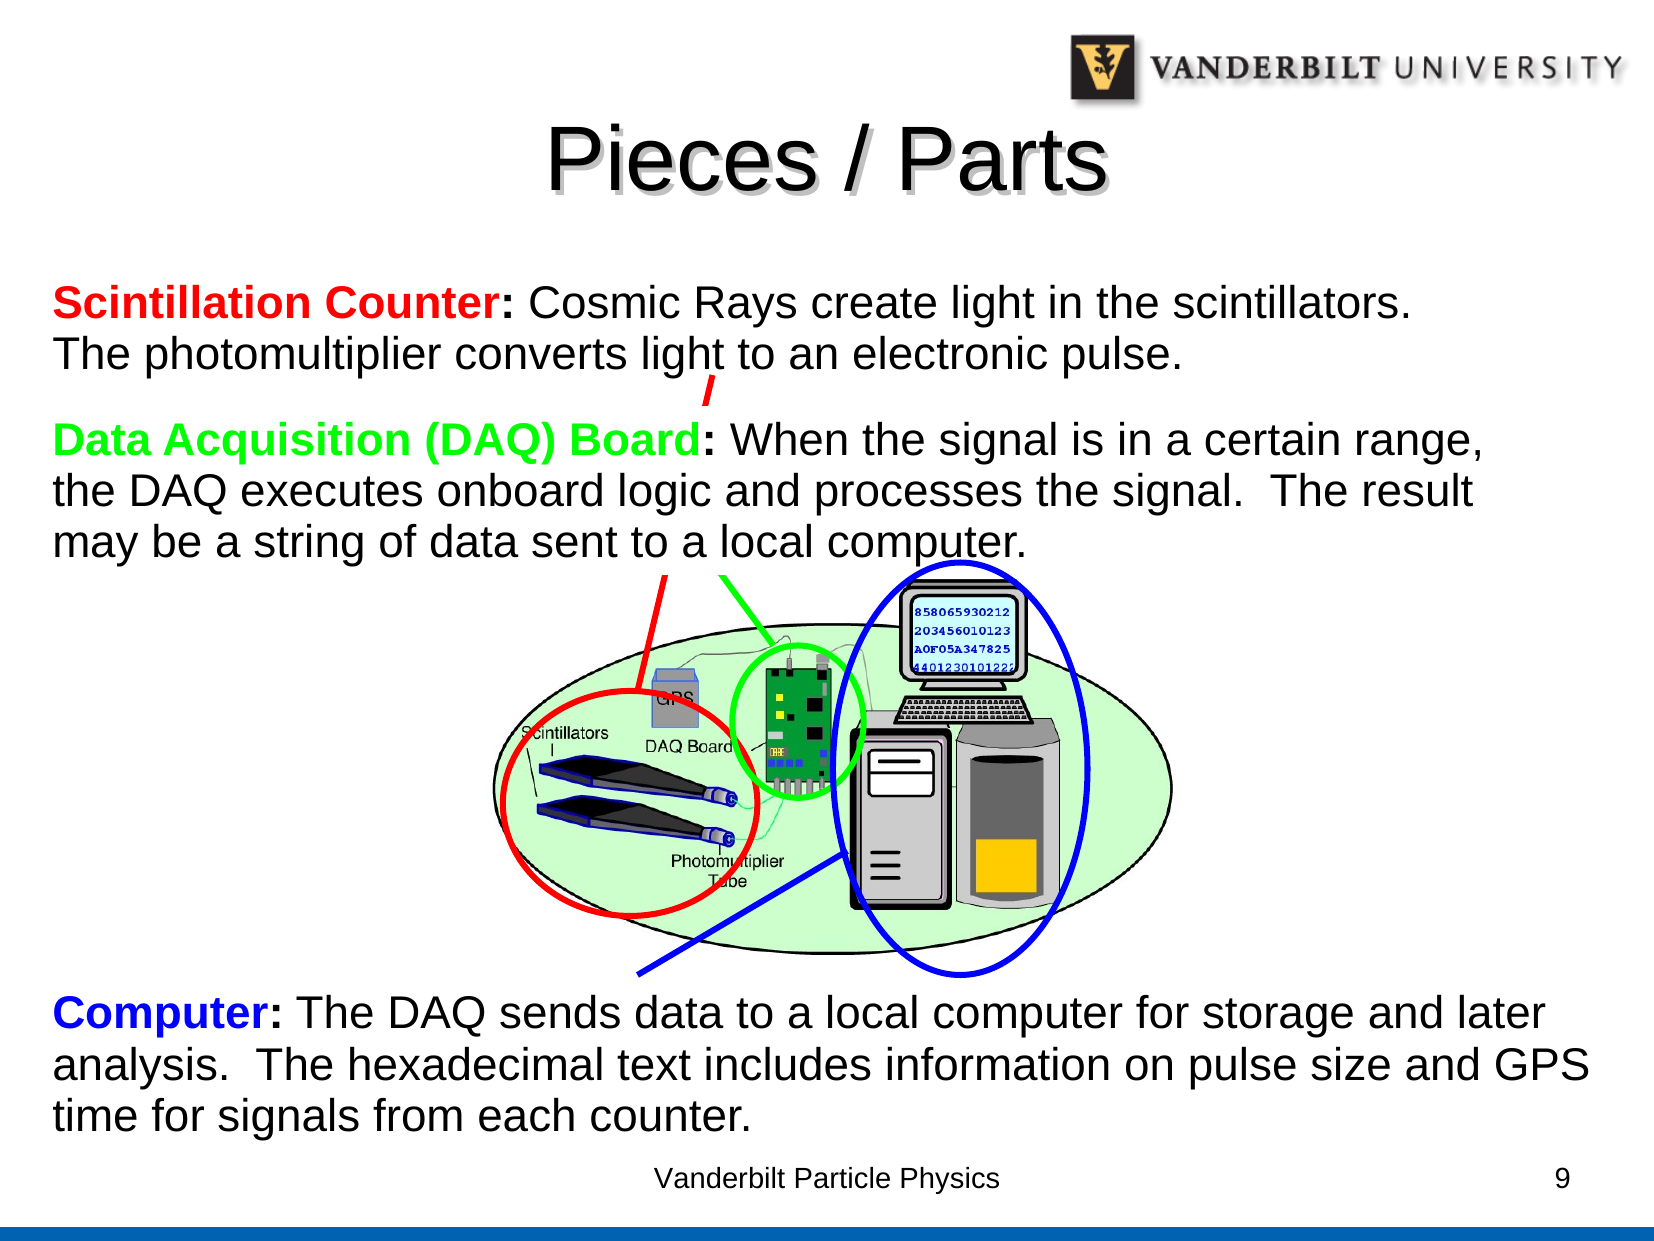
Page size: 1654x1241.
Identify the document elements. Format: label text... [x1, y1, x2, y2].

picture [727, 575, 909, 665]
text_box Data Acquisition (DAQ) Board: When the signal is in a certain range, the DAQ executes onboard logic and processes the signal. The result may be a string of data sent to a local computer. [37, 406, 1576, 575]
picture [1067, 31, 1637, 115]
picture [1012, 575, 1182, 959]
picture [642, 575, 770, 727]
text_box Computer: The DAQ sends data to a local computer for storage and later analysis. The hexadecimal text includes information on pulse size and GPS time for signals from each counter. [37, 979, 1613, 1149]
text_box Scintillation Counter: Cosmic Rays create light in the scintillators. The photomultiplier converts light to an electronic pulse. [37, 269, 1501, 387]
title Pieces / Parts [121, 55, 1534, 263]
picture [837, 575, 1084, 959]
picture [736, 649, 844, 794]
picture [673, 859, 904, 959]
picture [506, 694, 754, 912]
picture [487, 575, 840, 959]
picture [836, 681, 860, 777]
